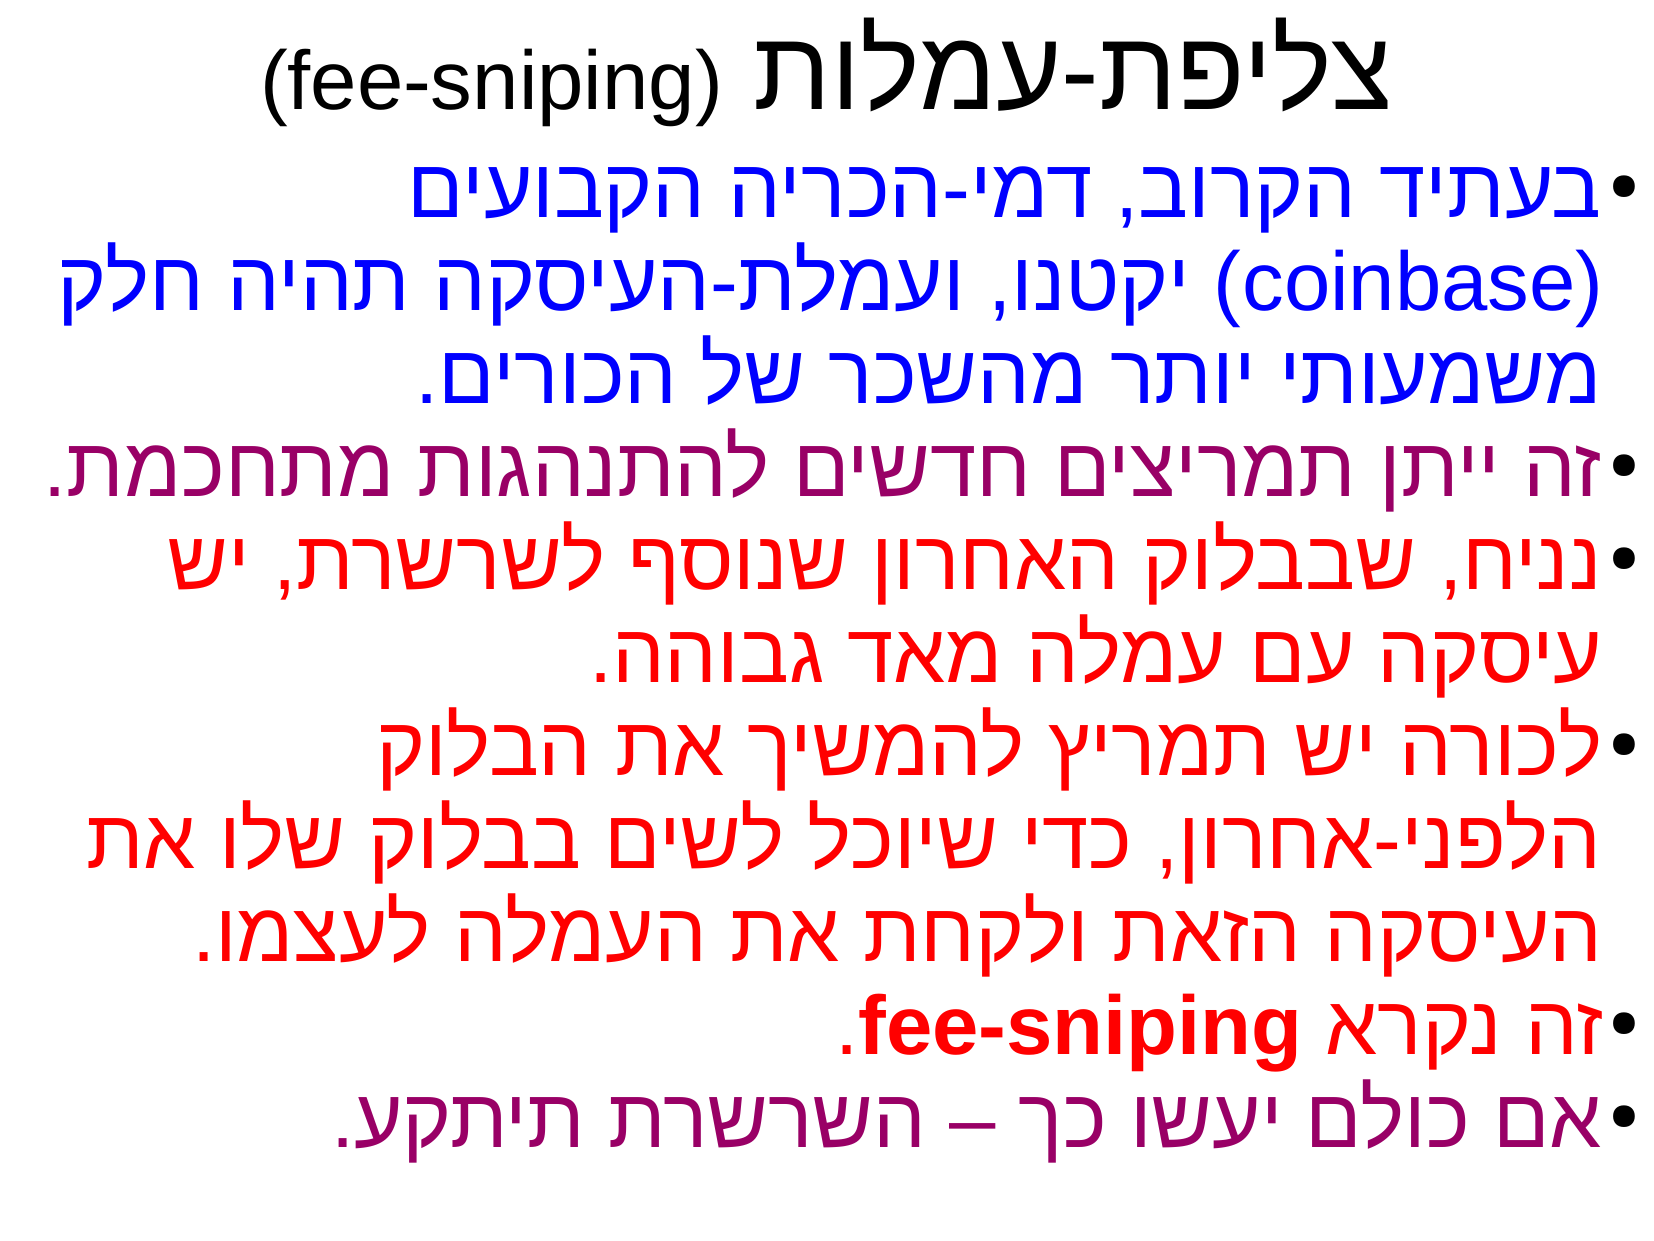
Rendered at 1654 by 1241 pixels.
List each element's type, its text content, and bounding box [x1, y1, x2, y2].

text_box צליפת-עמלות (fee-sniping) [0, 0, 1654, 135]
text_box בעתיד הקרוב, דמי-הכריה הקבועים (coinbase) יקטנו, ועמלת-העיסקה תהיה חלק משמעותי יותר מהשכר של הכורים. זה ייתן תמריצים חדשים להתנהגות מתחכמת. נניח, שבבלוק האחרון שנוסף לשרשרת, יש עיסקה עם עמלה מאד גבוהה. לכורה יש תמריץ להמשיך את הבלוק הלפני-אחרון, כדי שיוכל לשים בבלוק שלו את העיסקה הזאת ולקחת את העמלה לעצמו. זה נקרא fee-sniping. אם כולם יעשו כך – השרשרת תיתקע. [0, 135, 1654, 1241]
